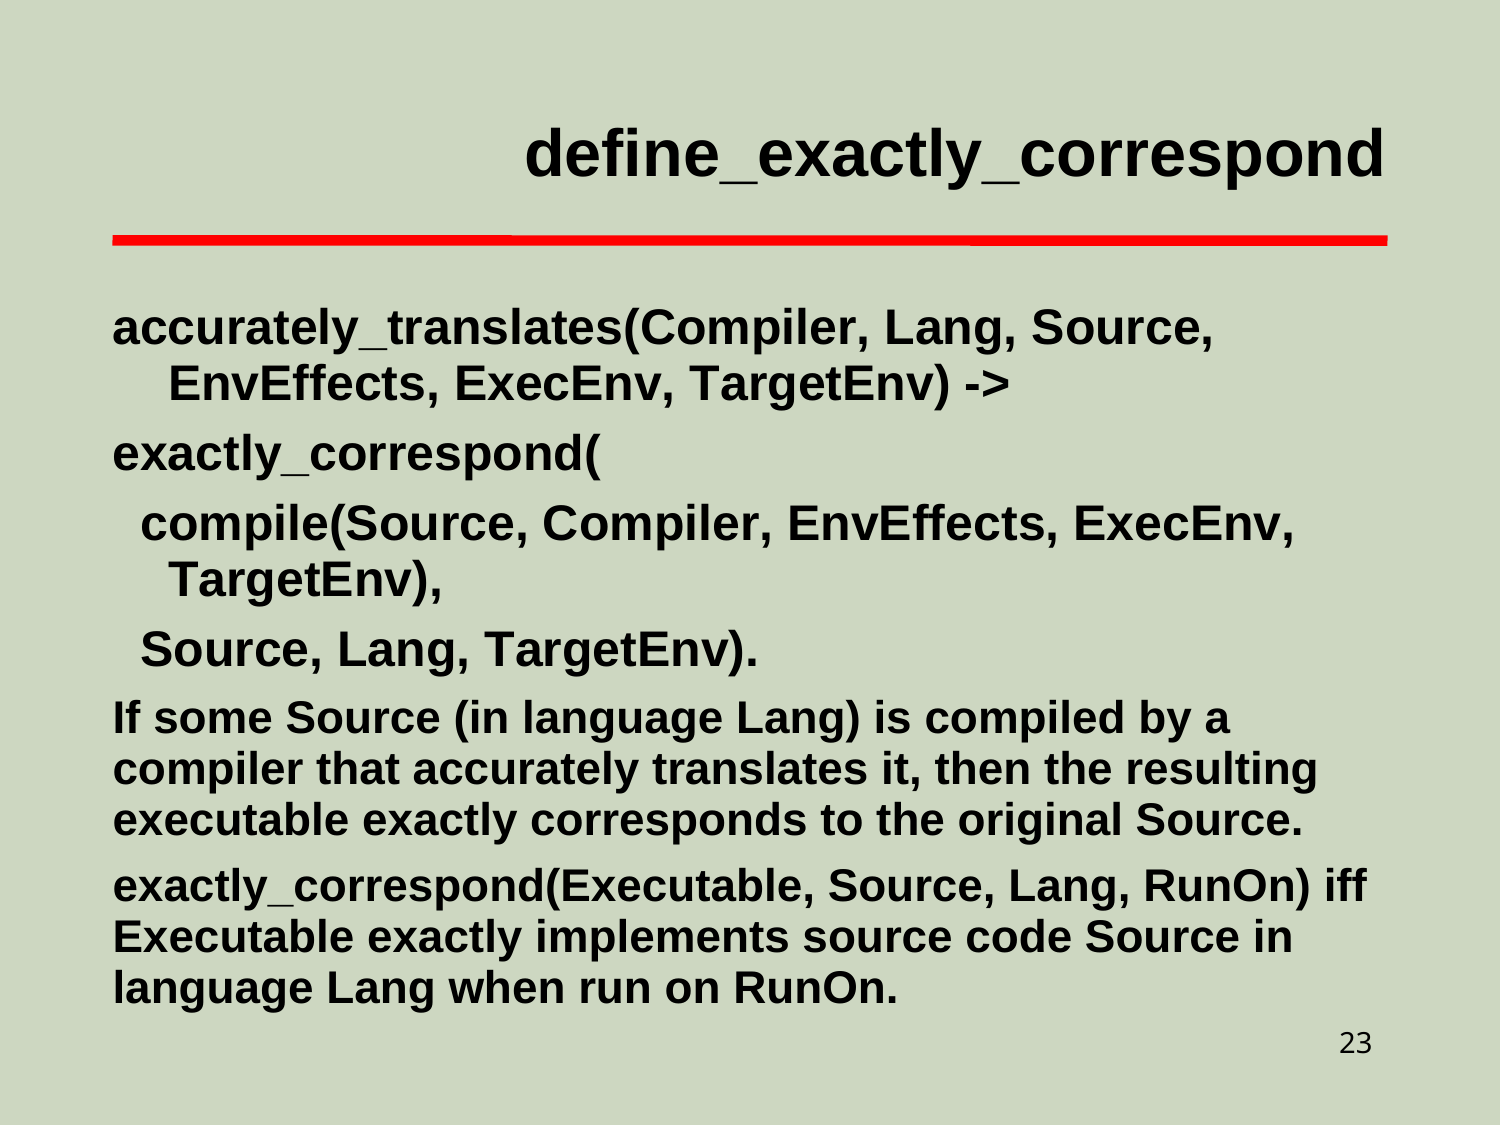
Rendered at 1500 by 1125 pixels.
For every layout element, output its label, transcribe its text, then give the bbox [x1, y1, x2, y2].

list accurately_translates(Compiler, Lang, Source, EnvEffects, ExecEnv, TargetEnv) -> exactly_correspond( compile(Source, Compiler, EnvEffects, ExecEnv, TargetEnv), Source, Lang, TargetEnv). If some Source (in language Lang) is compiled by a compiler that accurately translates it, then the resulting executable exactly corresponds to the original Source. exactly_correspond(Executable, Source, Lang, RunOn) iff Executable exactly implements source code Source in language Lang when run on RunOn. [112, 299, 1387, 1099]
title define_exactly_correspond [124, 93, 1387, 216]
